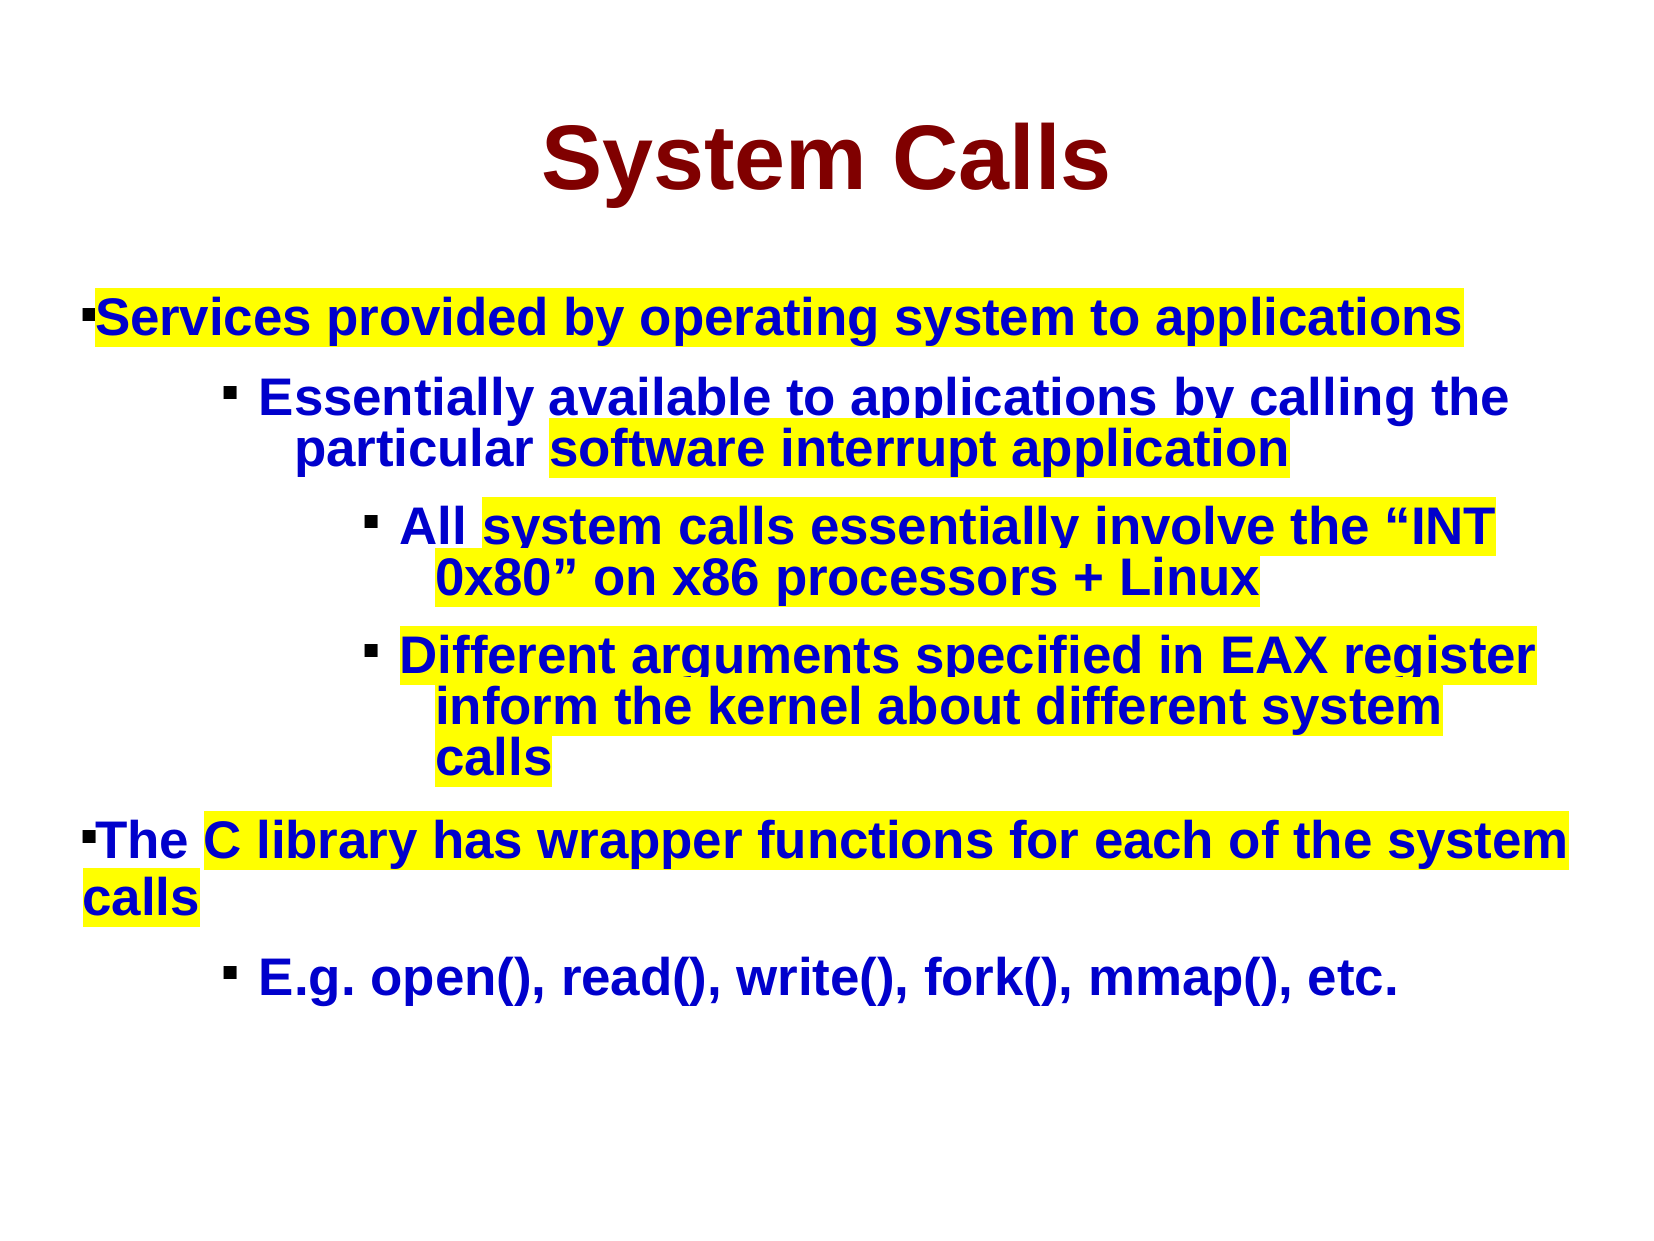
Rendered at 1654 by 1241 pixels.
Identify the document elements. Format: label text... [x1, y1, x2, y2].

list Services provided by operating system to applications Essentially available to applications by calling the particular software interrupt application All system calls essentially involve the “INT 0x80” on x86 processors + Linux Different arguments specified in EAX register inform the kernel about different system calls The C library has wrapper functions for each of the system calls E.g. open(), read(), write(), fork(), mmap(), etc. [82, 290, 1571, 1010]
title System Calls [82, 49, 1571, 257]
